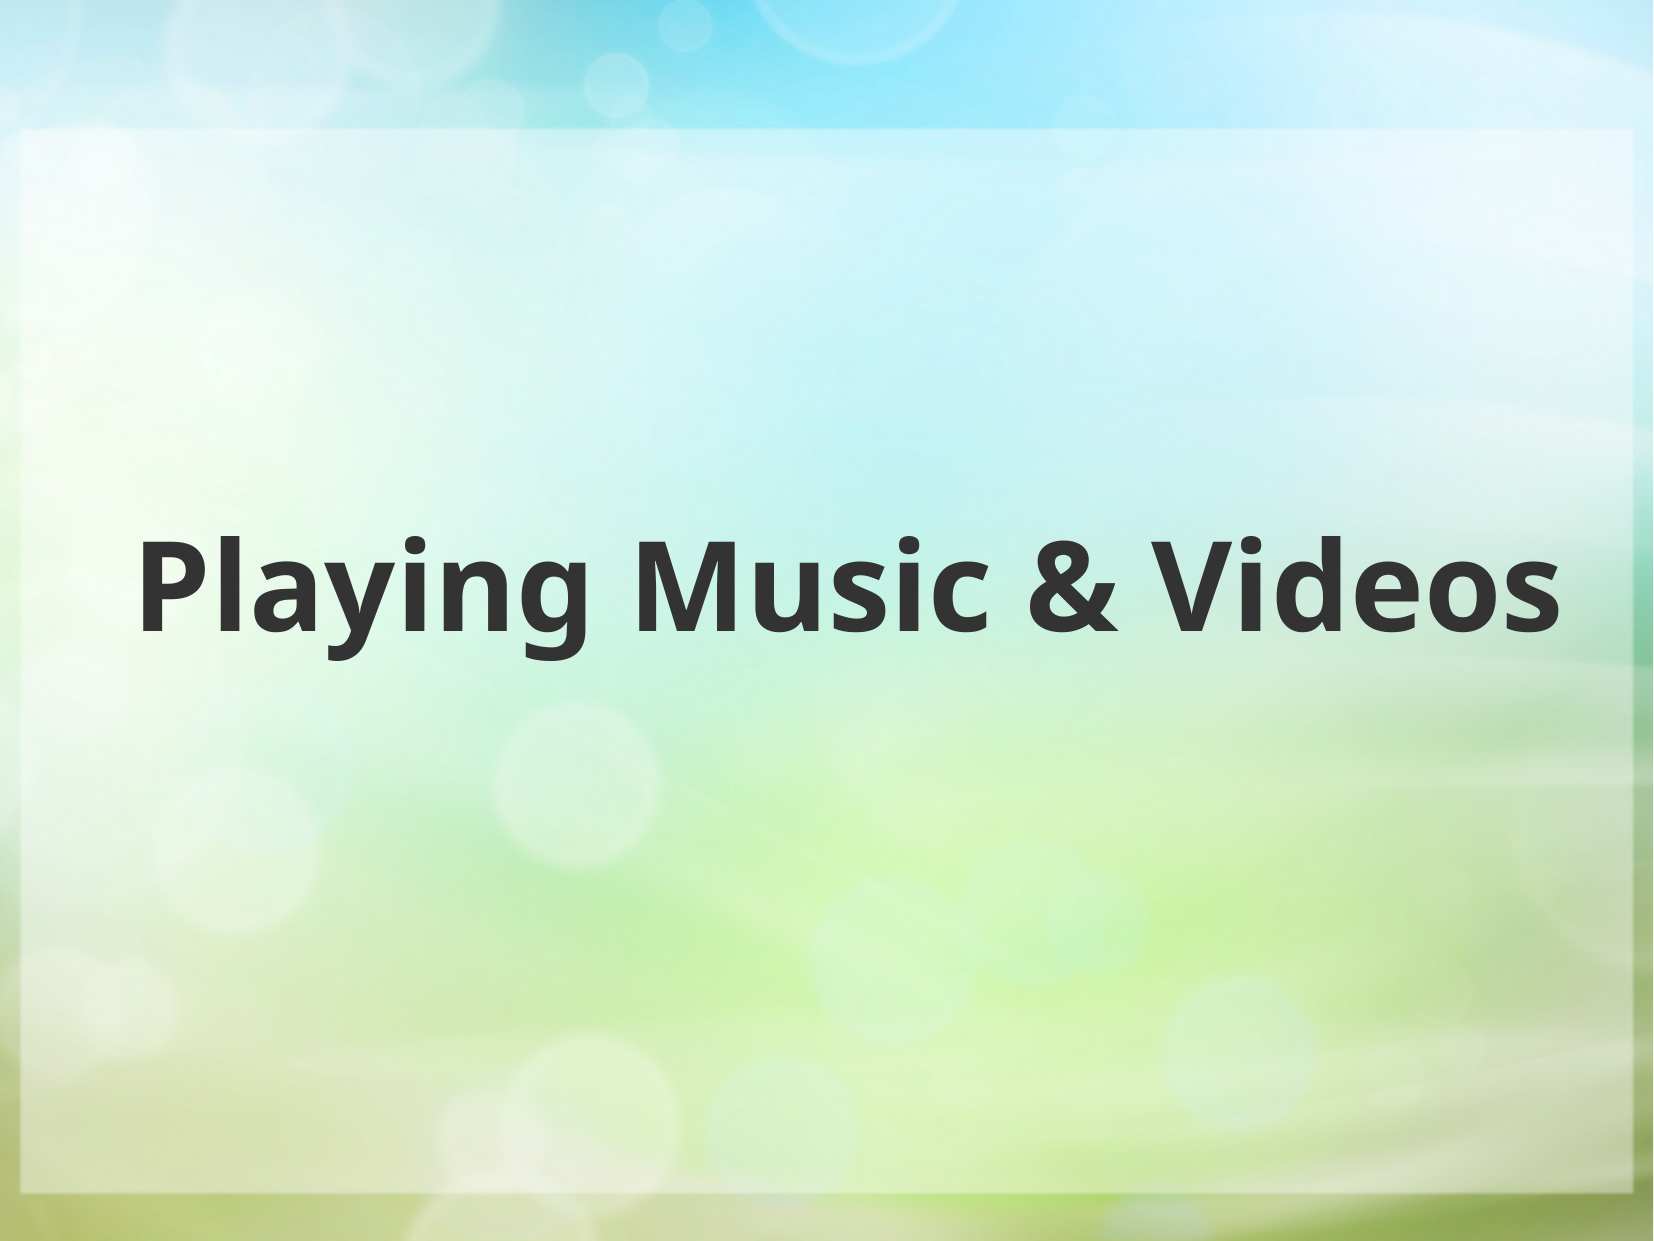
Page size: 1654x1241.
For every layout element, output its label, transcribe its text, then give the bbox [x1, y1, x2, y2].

picture [0, 0, 1654, 1241]
subtitle Playing Music & Videos [82, 222, 1571, 943]
